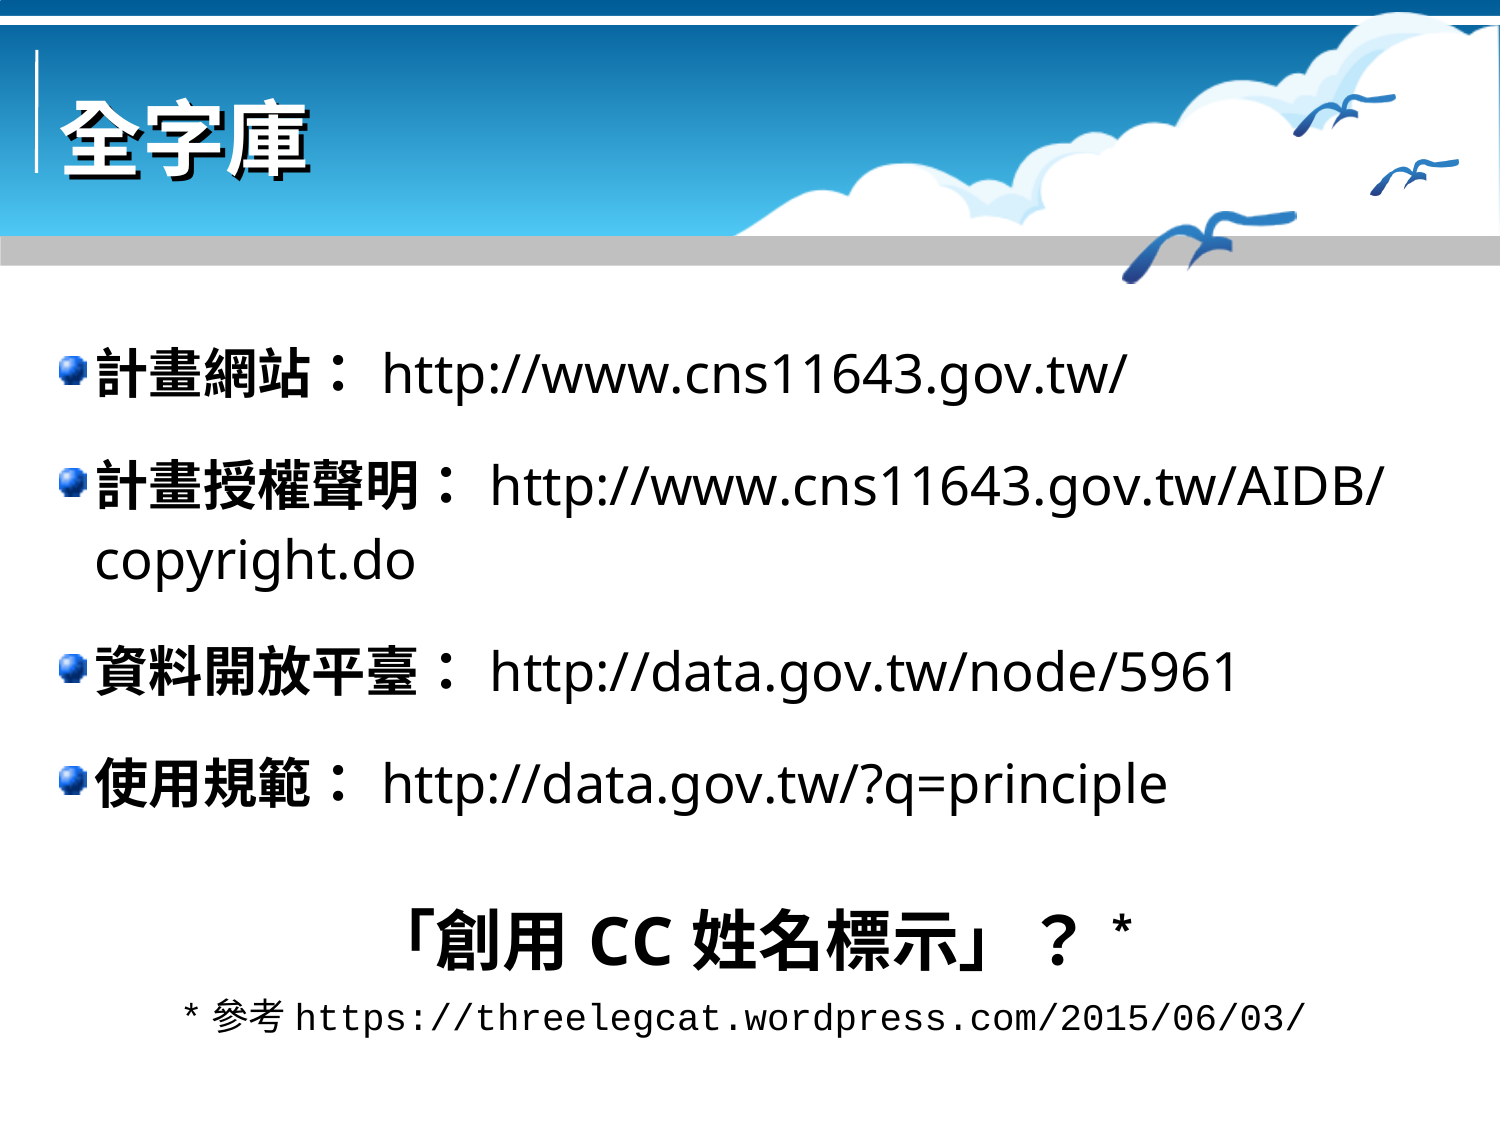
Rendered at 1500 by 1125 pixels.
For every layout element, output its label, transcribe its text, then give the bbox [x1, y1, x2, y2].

title 全字庫 [59, 86, 1465, 186]
list 計畫網站：http://www.cns11643.gov.tw/ 計畫授權聲明：http://www.cns11643.gov.tw/AIDB/copyright.do 資料開放平臺：http://data.gov.tw/node/5961 使用規範：http://data.gov.tw/?q=principle [59, 330, 1447, 1105]
text_box 「創用CC姓名標示」？* [354, 885, 1193, 981]
picture [730, 12, 1500, 284]
text_box *參考https://threelegcat.wordpress.com/2015/06/03/ [165, 992, 1335, 1052]
